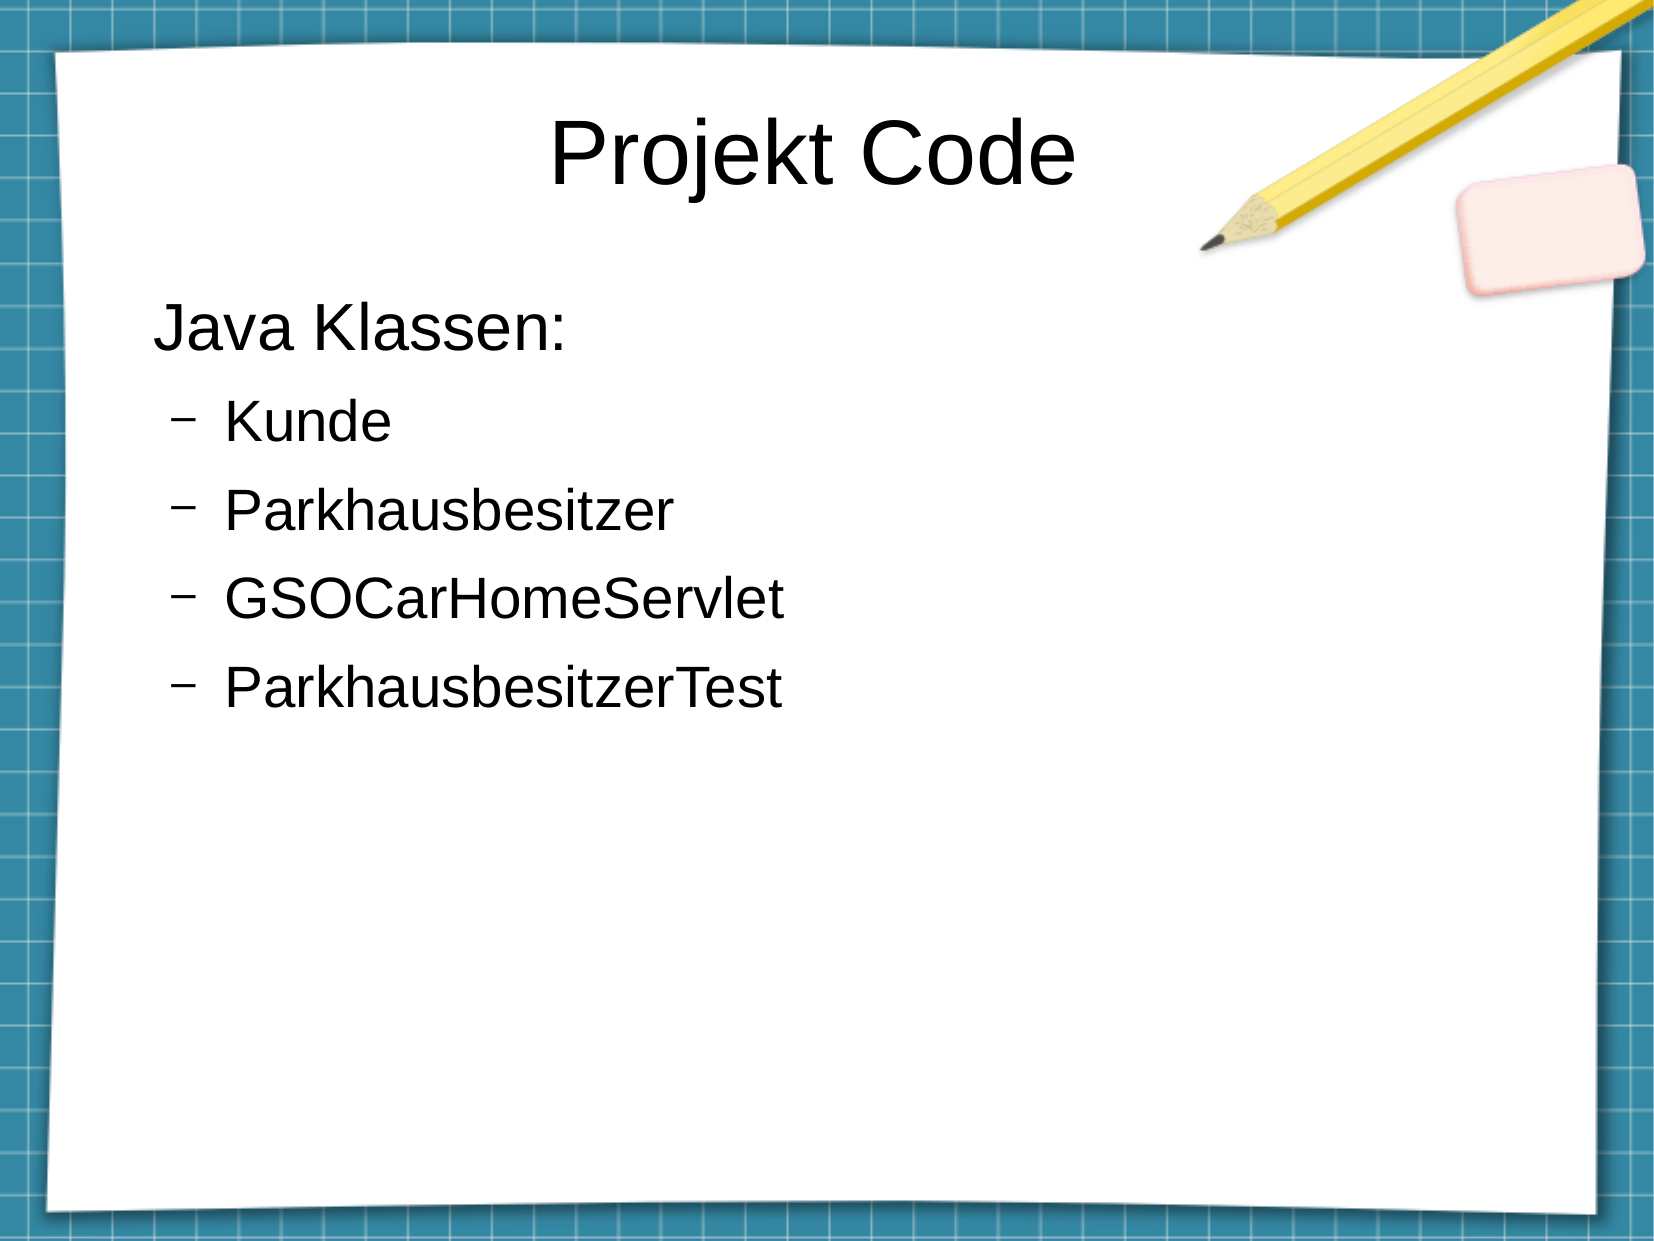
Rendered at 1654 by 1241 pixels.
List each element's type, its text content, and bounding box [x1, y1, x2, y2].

list Java Klassen: Kunde Parkhausbesitzer GSOCarHomeServlet ParkhausbesitzerTest [82, 290, 1571, 1010]
title Projekt Code [82, 49, 1571, 257]
picture [0, 0, 1654, 1241]
